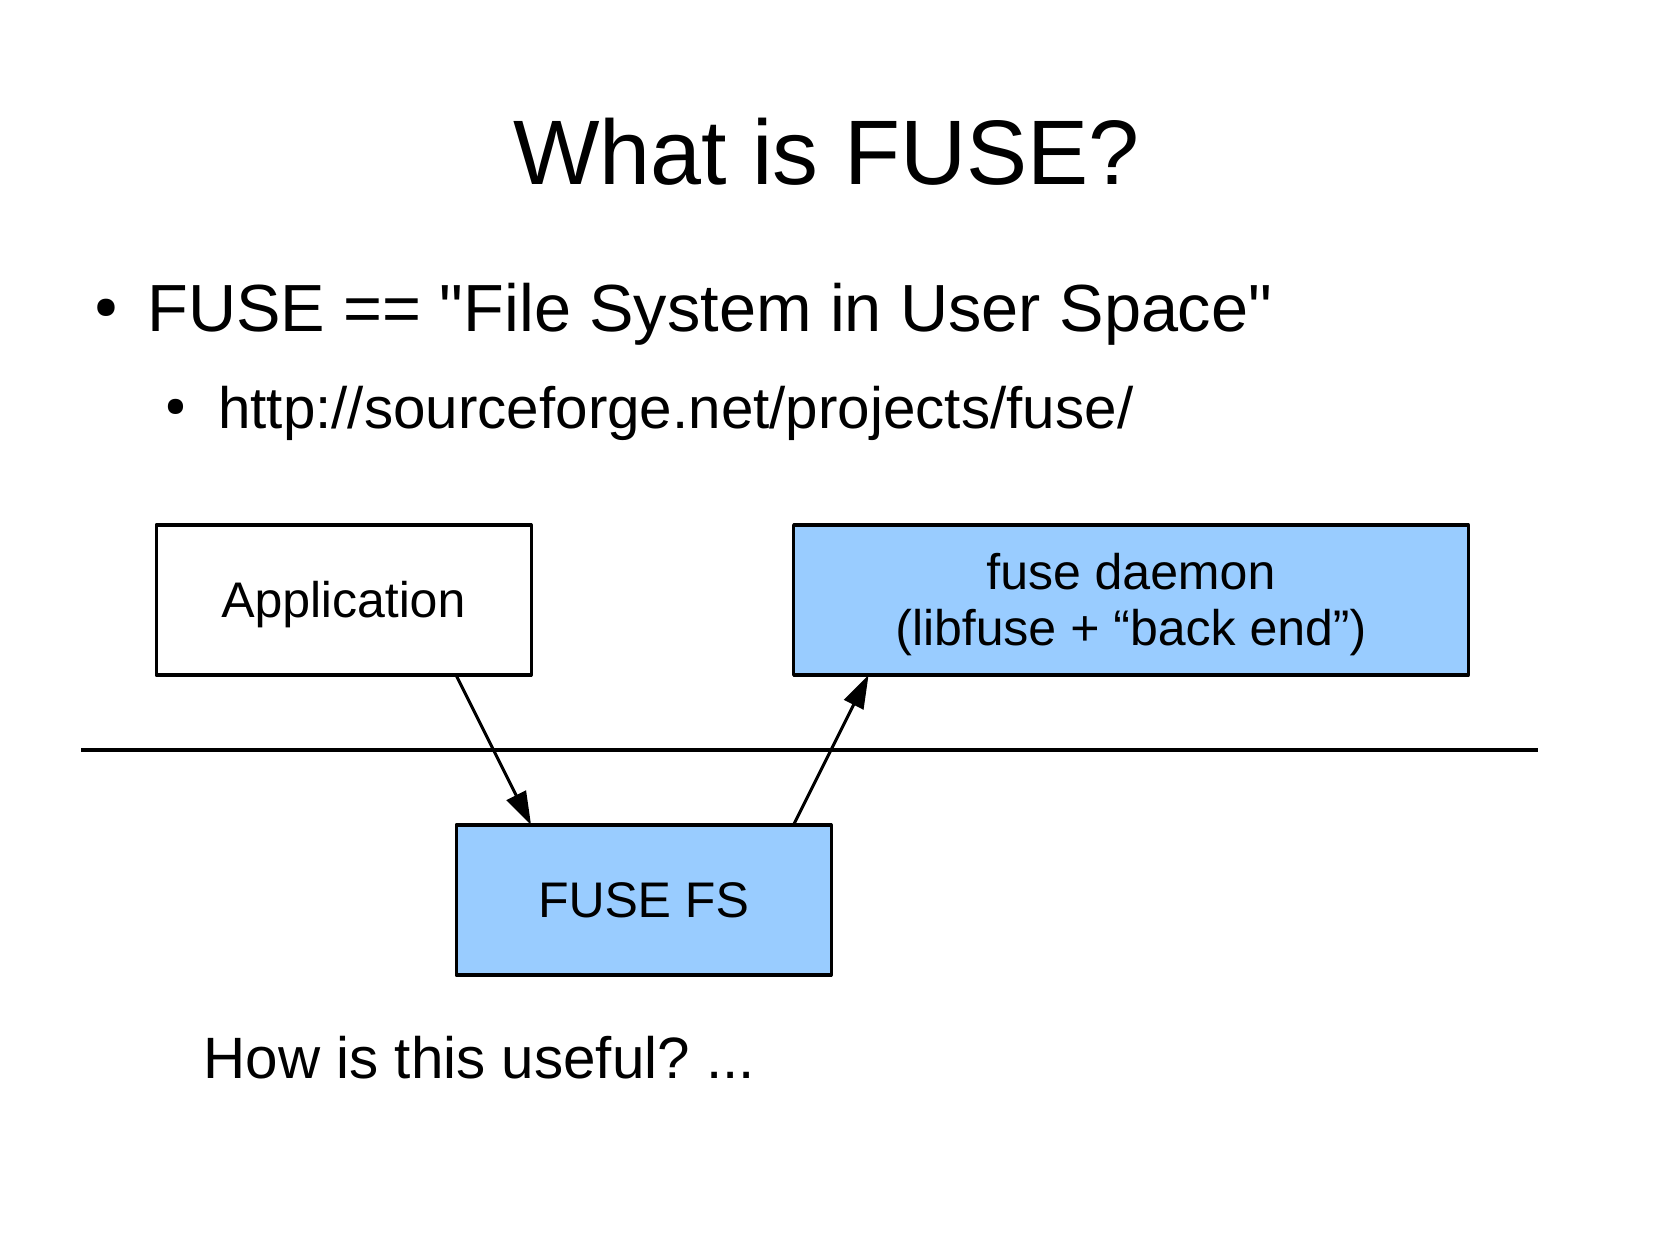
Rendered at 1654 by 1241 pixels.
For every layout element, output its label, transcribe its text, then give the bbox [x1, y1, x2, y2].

text_box Application [156, 525, 532, 676]
list FUSE == "File System in User Space" http://sourceforge.net/projects/fuse/ [75, 270, 1564, 1128]
text_box fuse daemon (libfuse + “back end”) [793, 525, 1469, 676]
text_box FUSE FS [456, 825, 832, 976]
title What is FUSE? [82, 49, 1571, 257]
text_box How is this useful? ... [187, 1016, 1426, 1100]
